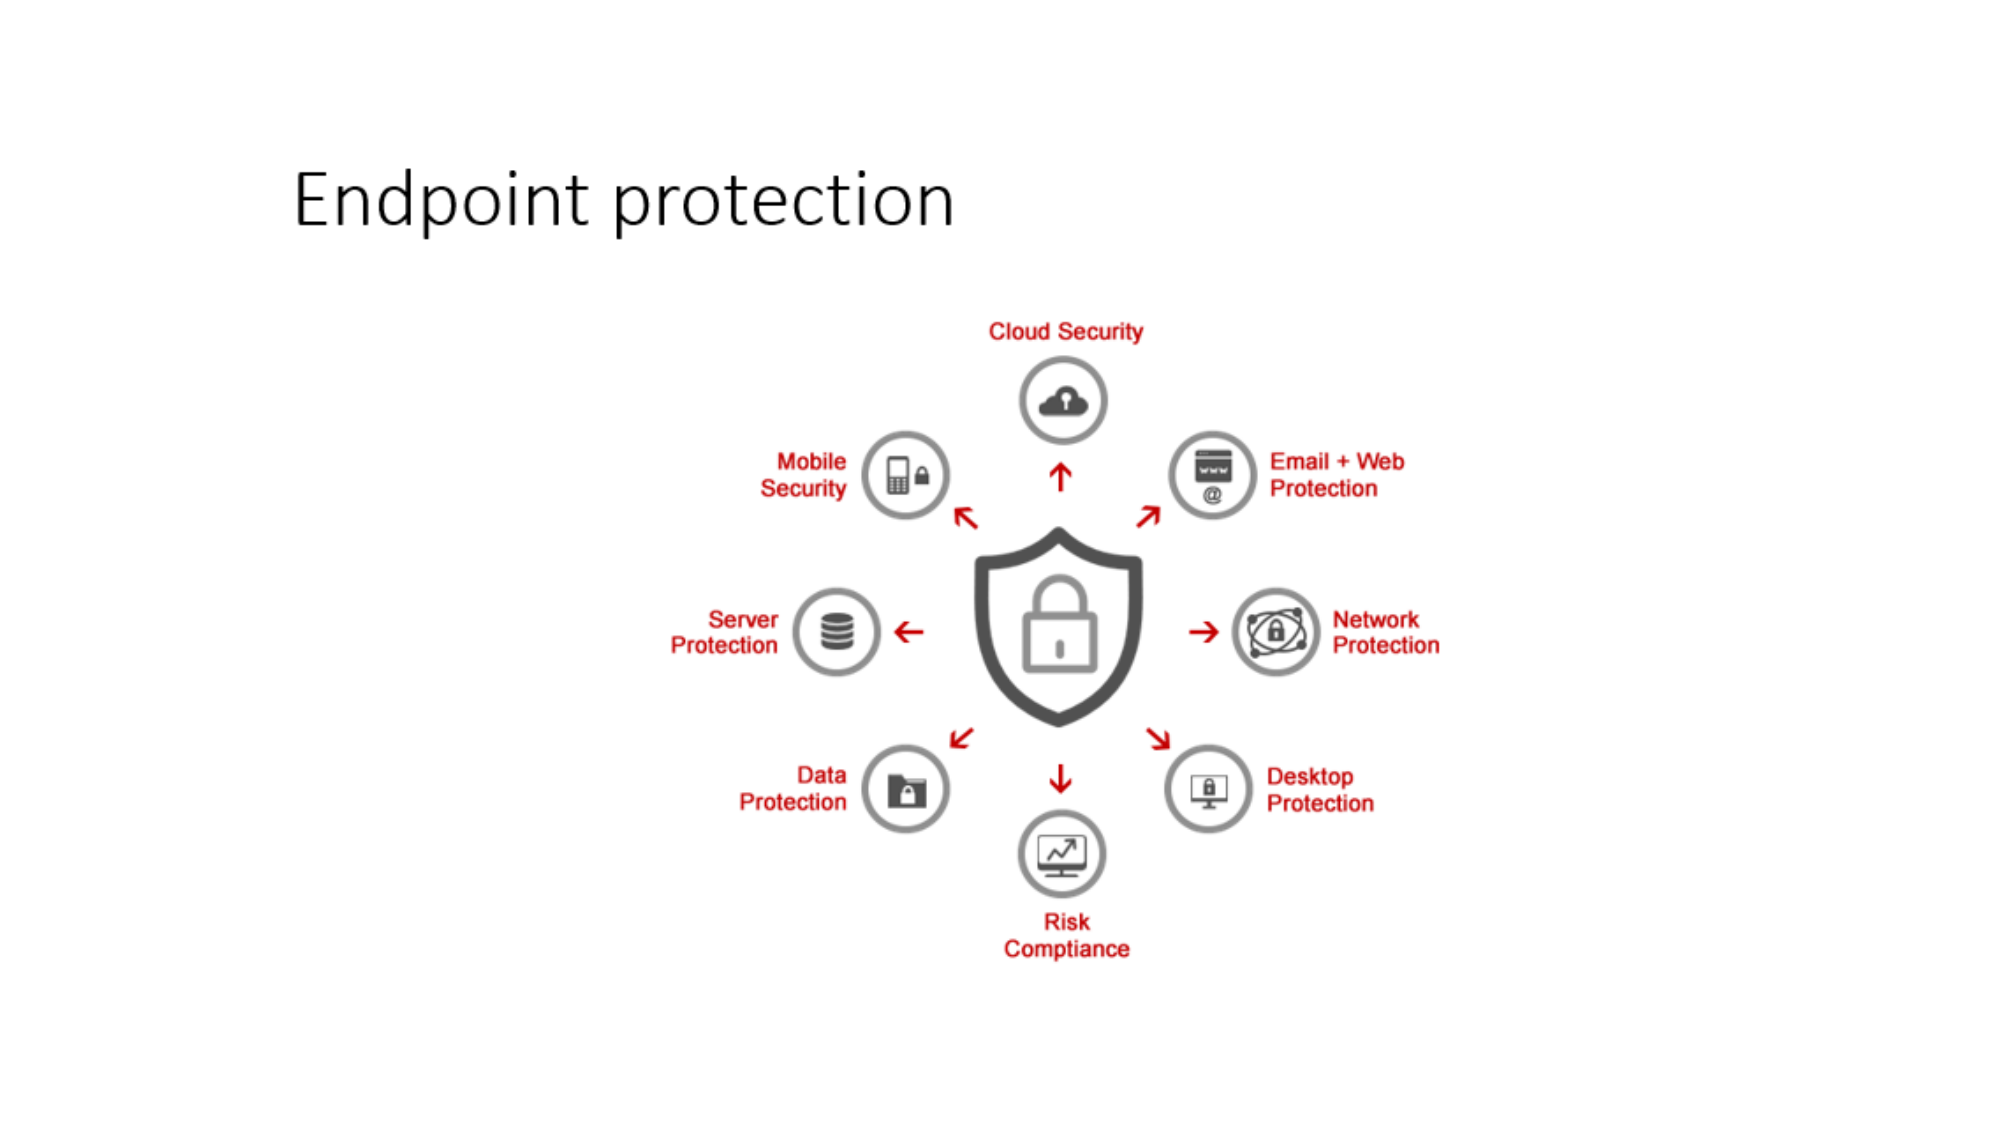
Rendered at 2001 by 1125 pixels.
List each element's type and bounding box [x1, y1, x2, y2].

picture [154, 51, 1957, 1066]
